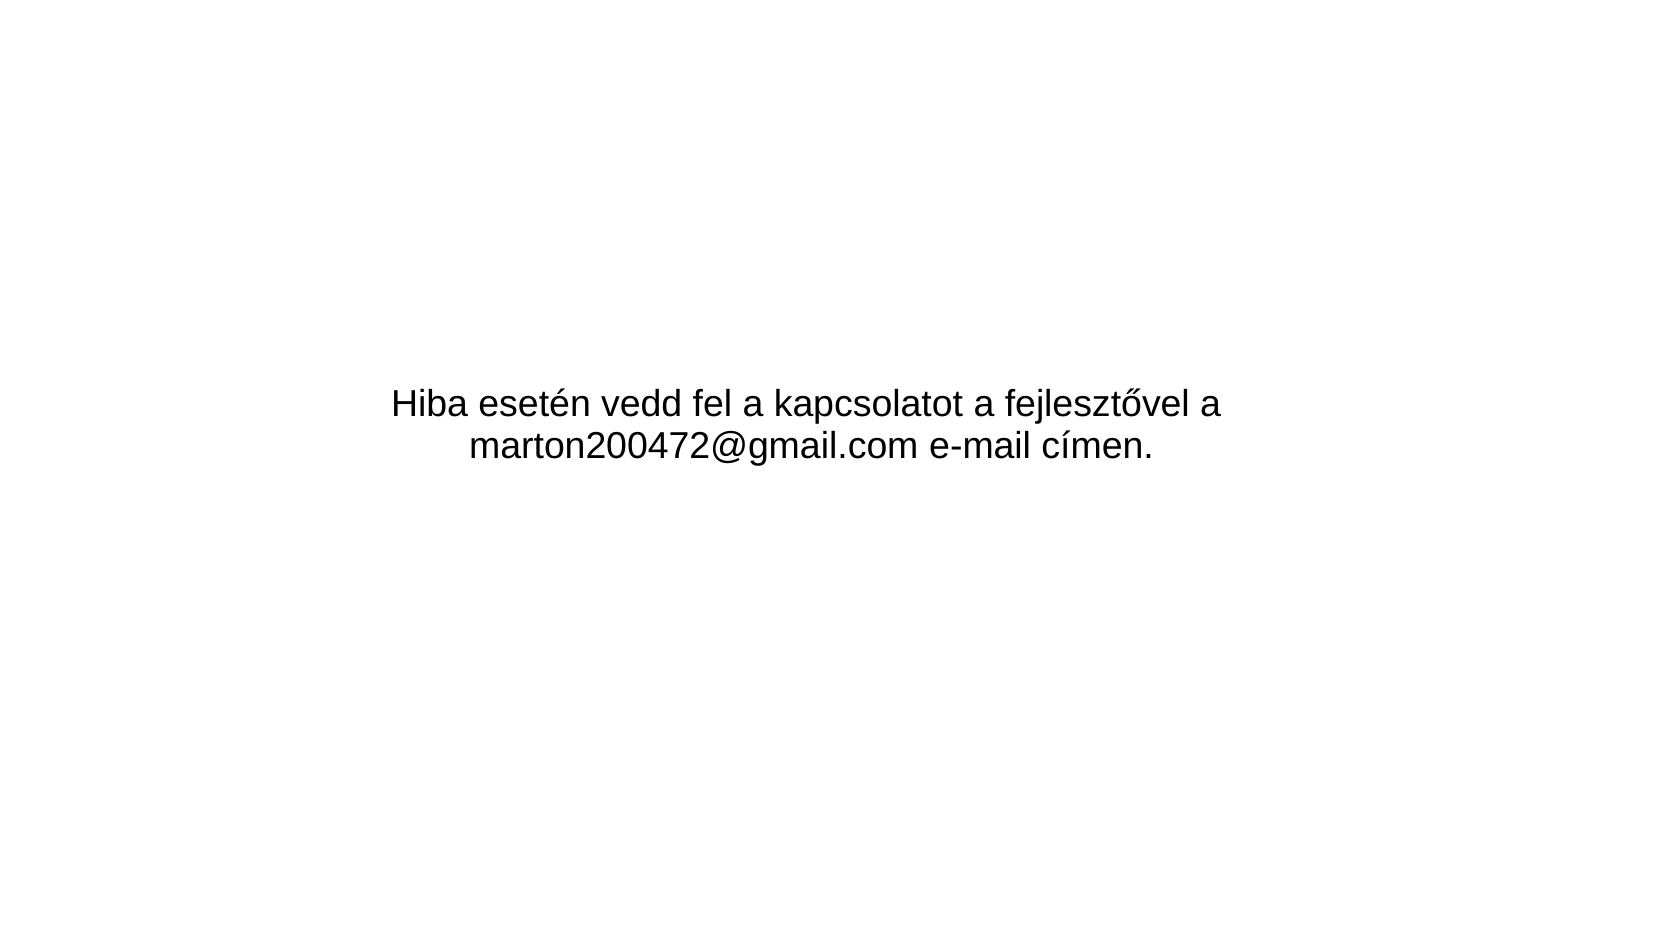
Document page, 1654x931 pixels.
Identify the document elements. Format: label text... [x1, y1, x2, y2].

text_box Hiba esetén vedd fel a kapcsolatot a fejlesztővel a marton200472@gmail.com e-mail címen. [375, 375, 1238, 516]
